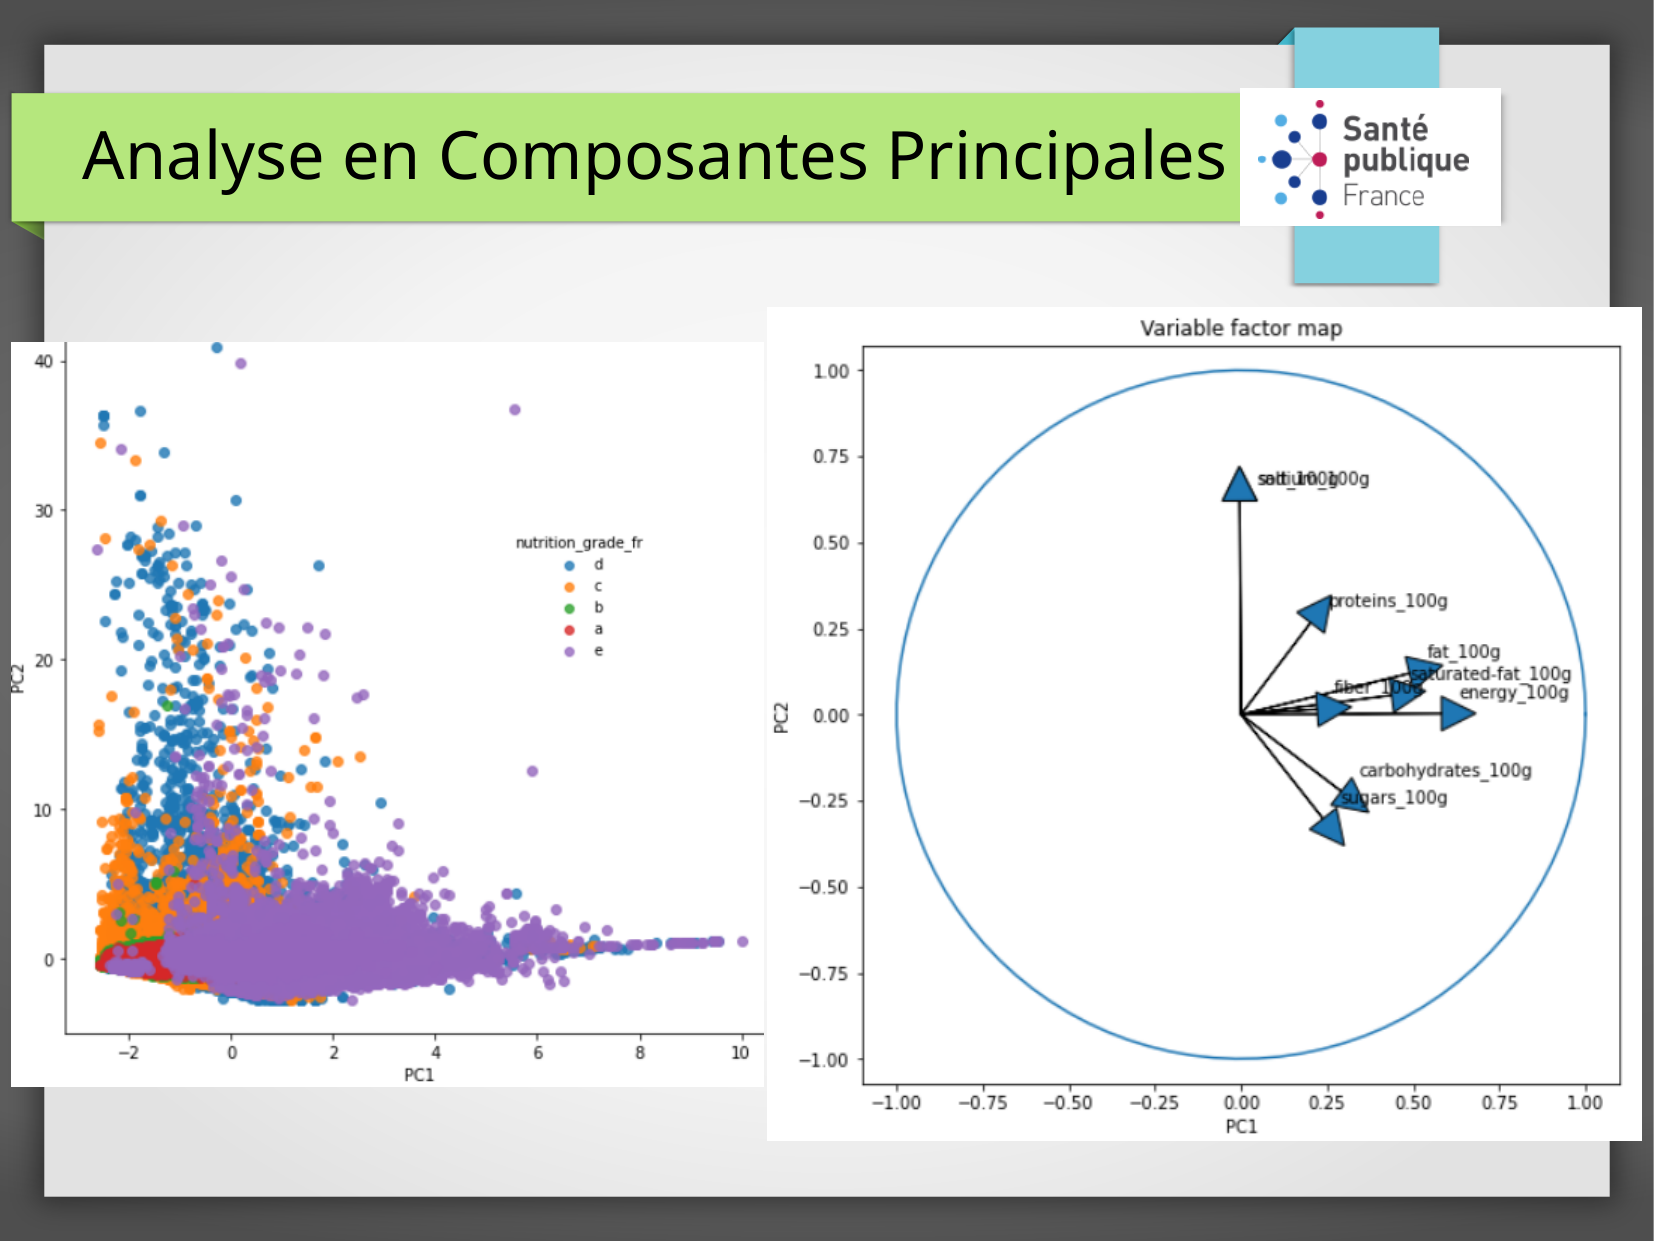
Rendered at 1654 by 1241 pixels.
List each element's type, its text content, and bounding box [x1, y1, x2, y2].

picture [0, 0, 1654, 1241]
title Analyse en Composantes Principales [82, 94, 1240, 213]
